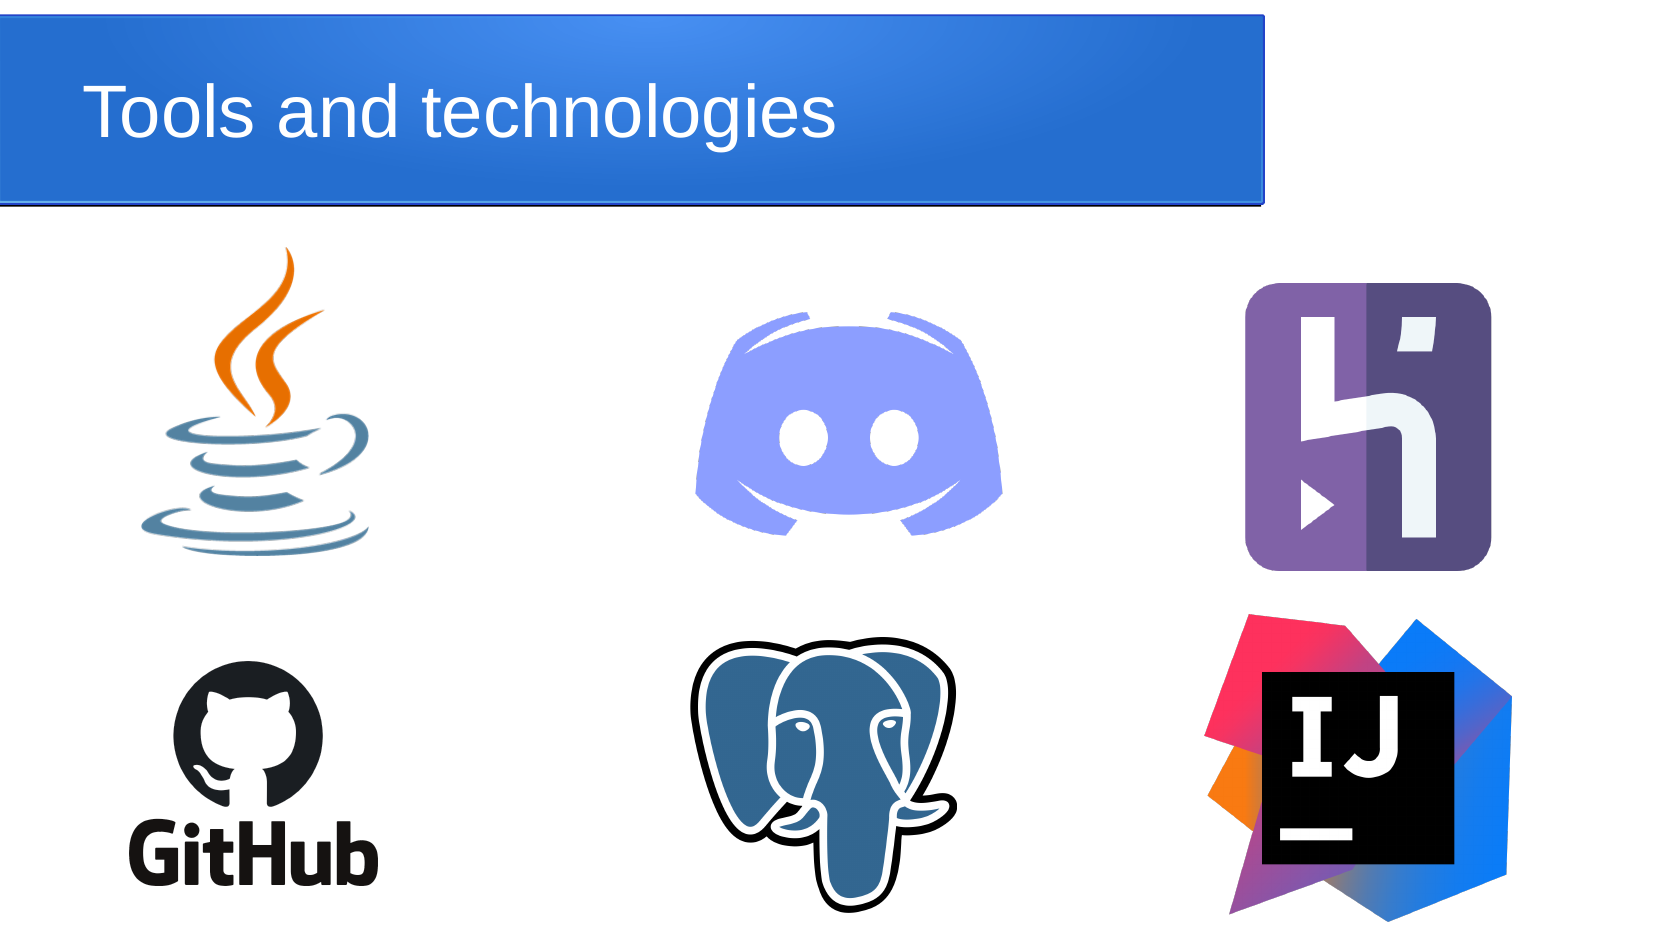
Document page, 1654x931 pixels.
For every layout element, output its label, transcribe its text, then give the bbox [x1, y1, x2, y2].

picture [129, 661, 378, 886]
picture [141, 247, 369, 556]
picture [681, 256, 1016, 591]
picture [1224, 283, 1512, 571]
picture [1204, 614, 1512, 922]
picture [690, 637, 957, 913]
title Tools and technologies [82, 35, 1235, 189]
